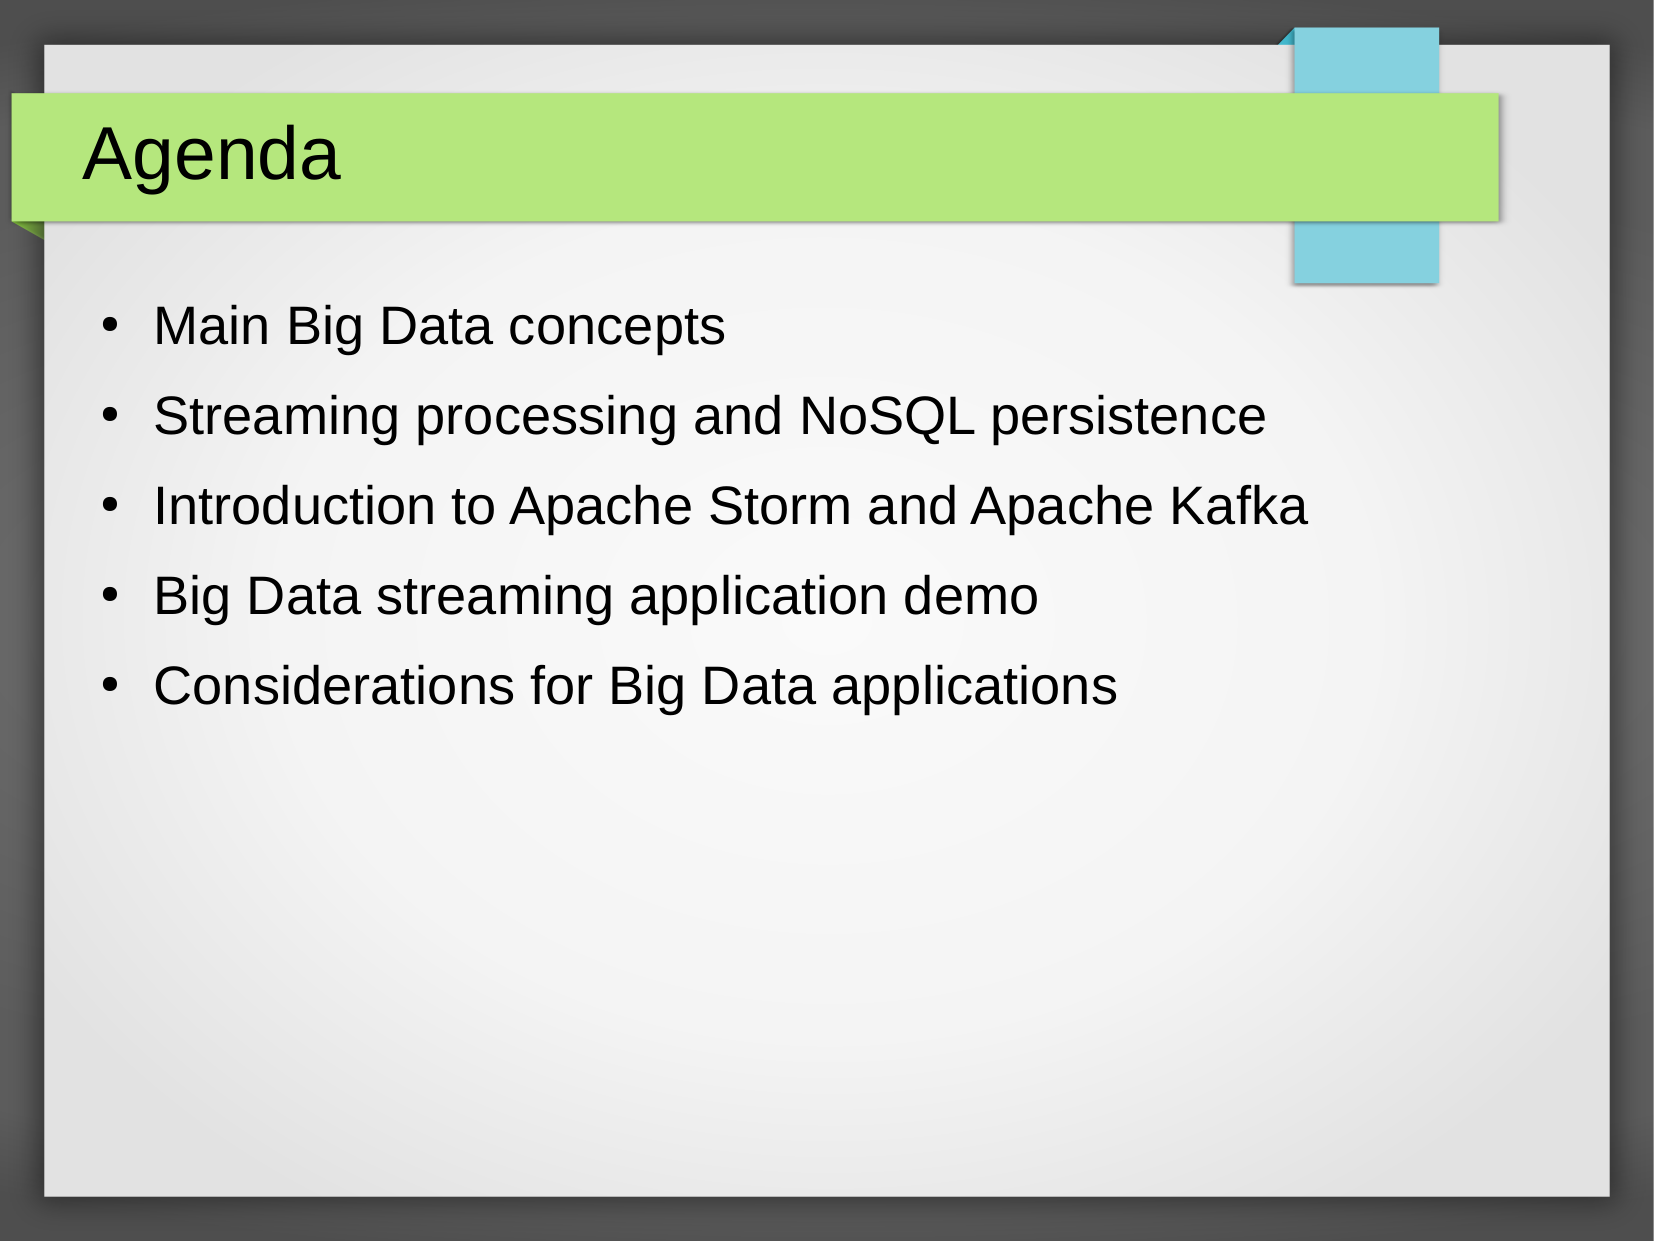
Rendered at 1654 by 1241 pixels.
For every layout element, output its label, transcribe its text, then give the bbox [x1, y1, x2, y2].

title Agenda [82, 94, 1264, 213]
list Main Big Data concepts Streaming processing and NoSQL persistence Introduction to Apache Storm and Apache Kafka Big Data streaming application demo Considerations for Big Data applications [82, 295, 1571, 1015]
picture [0, 0, 1654, 1241]
